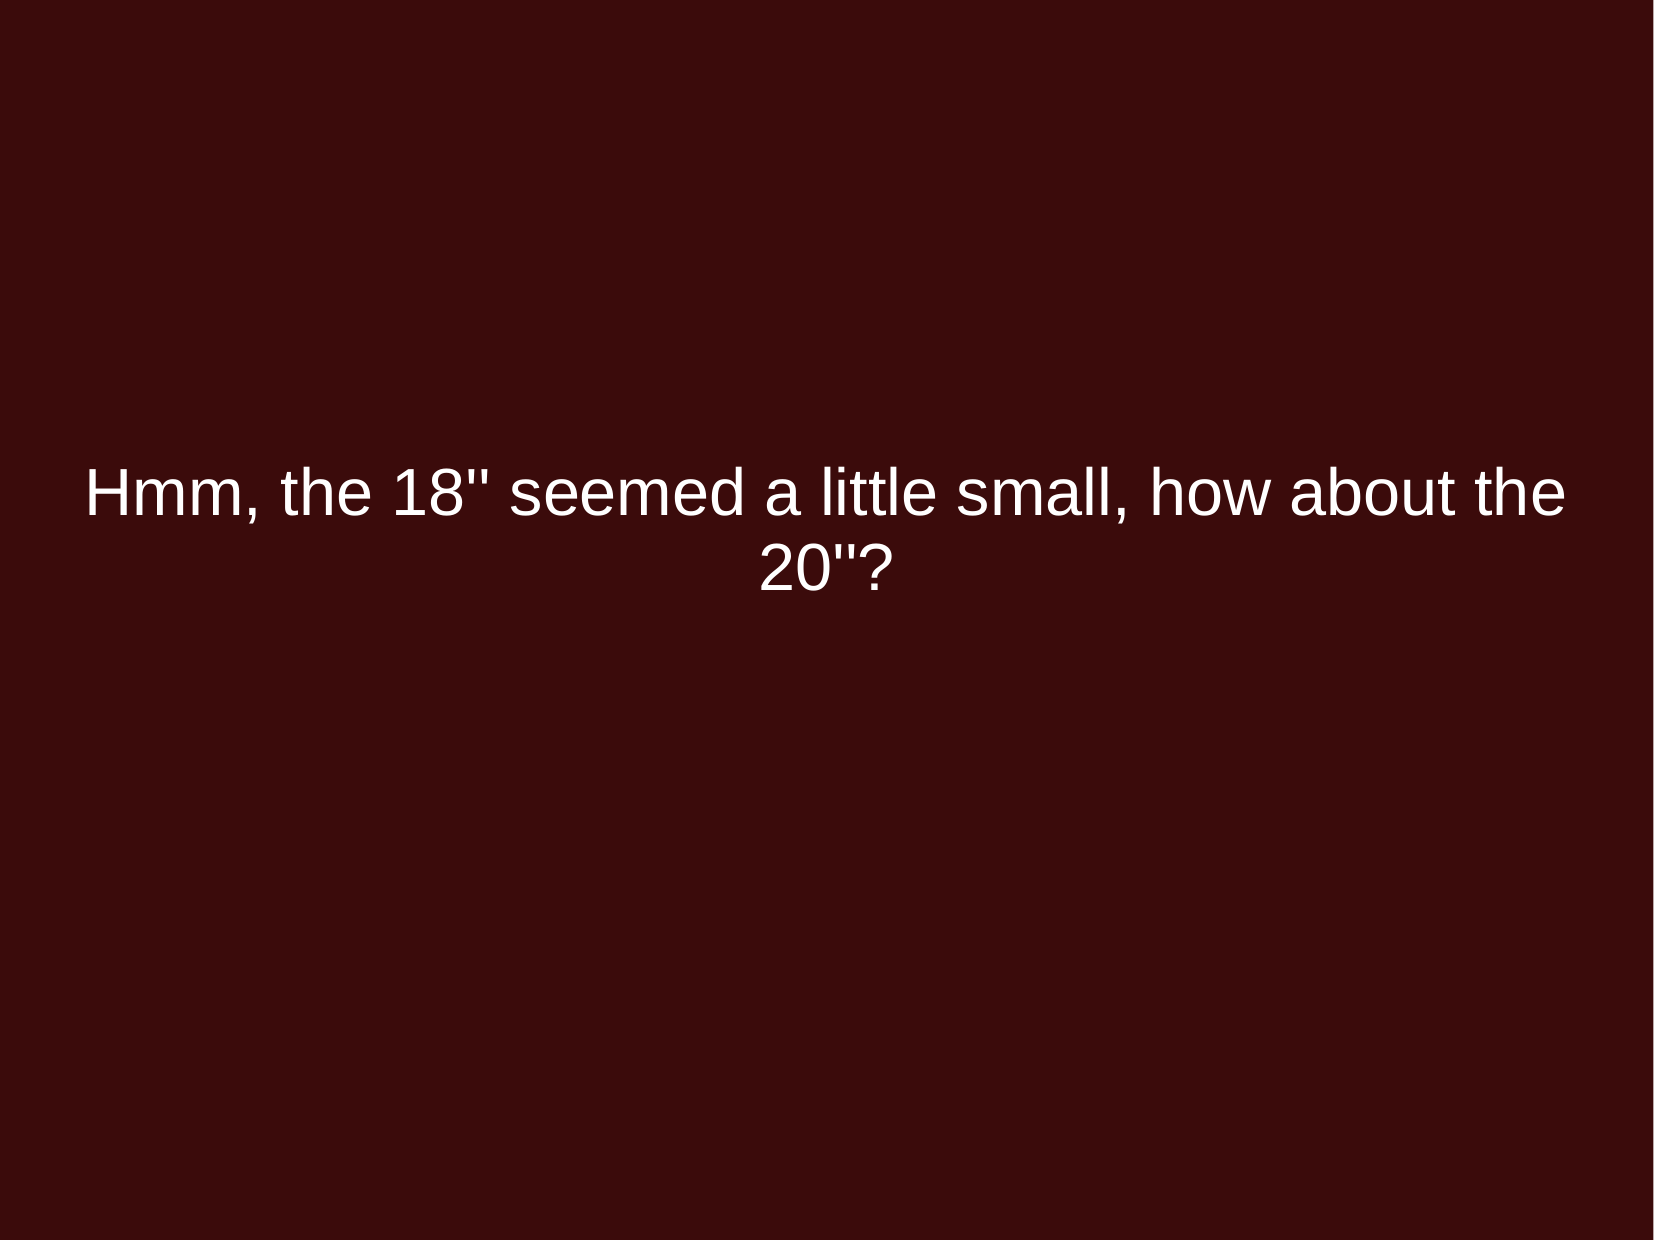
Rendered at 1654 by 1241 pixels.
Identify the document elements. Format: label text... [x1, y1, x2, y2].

subtitle Hmm, the 18'' seemed a little small, how about the 20''? [82, 49, 1571, 1010]
